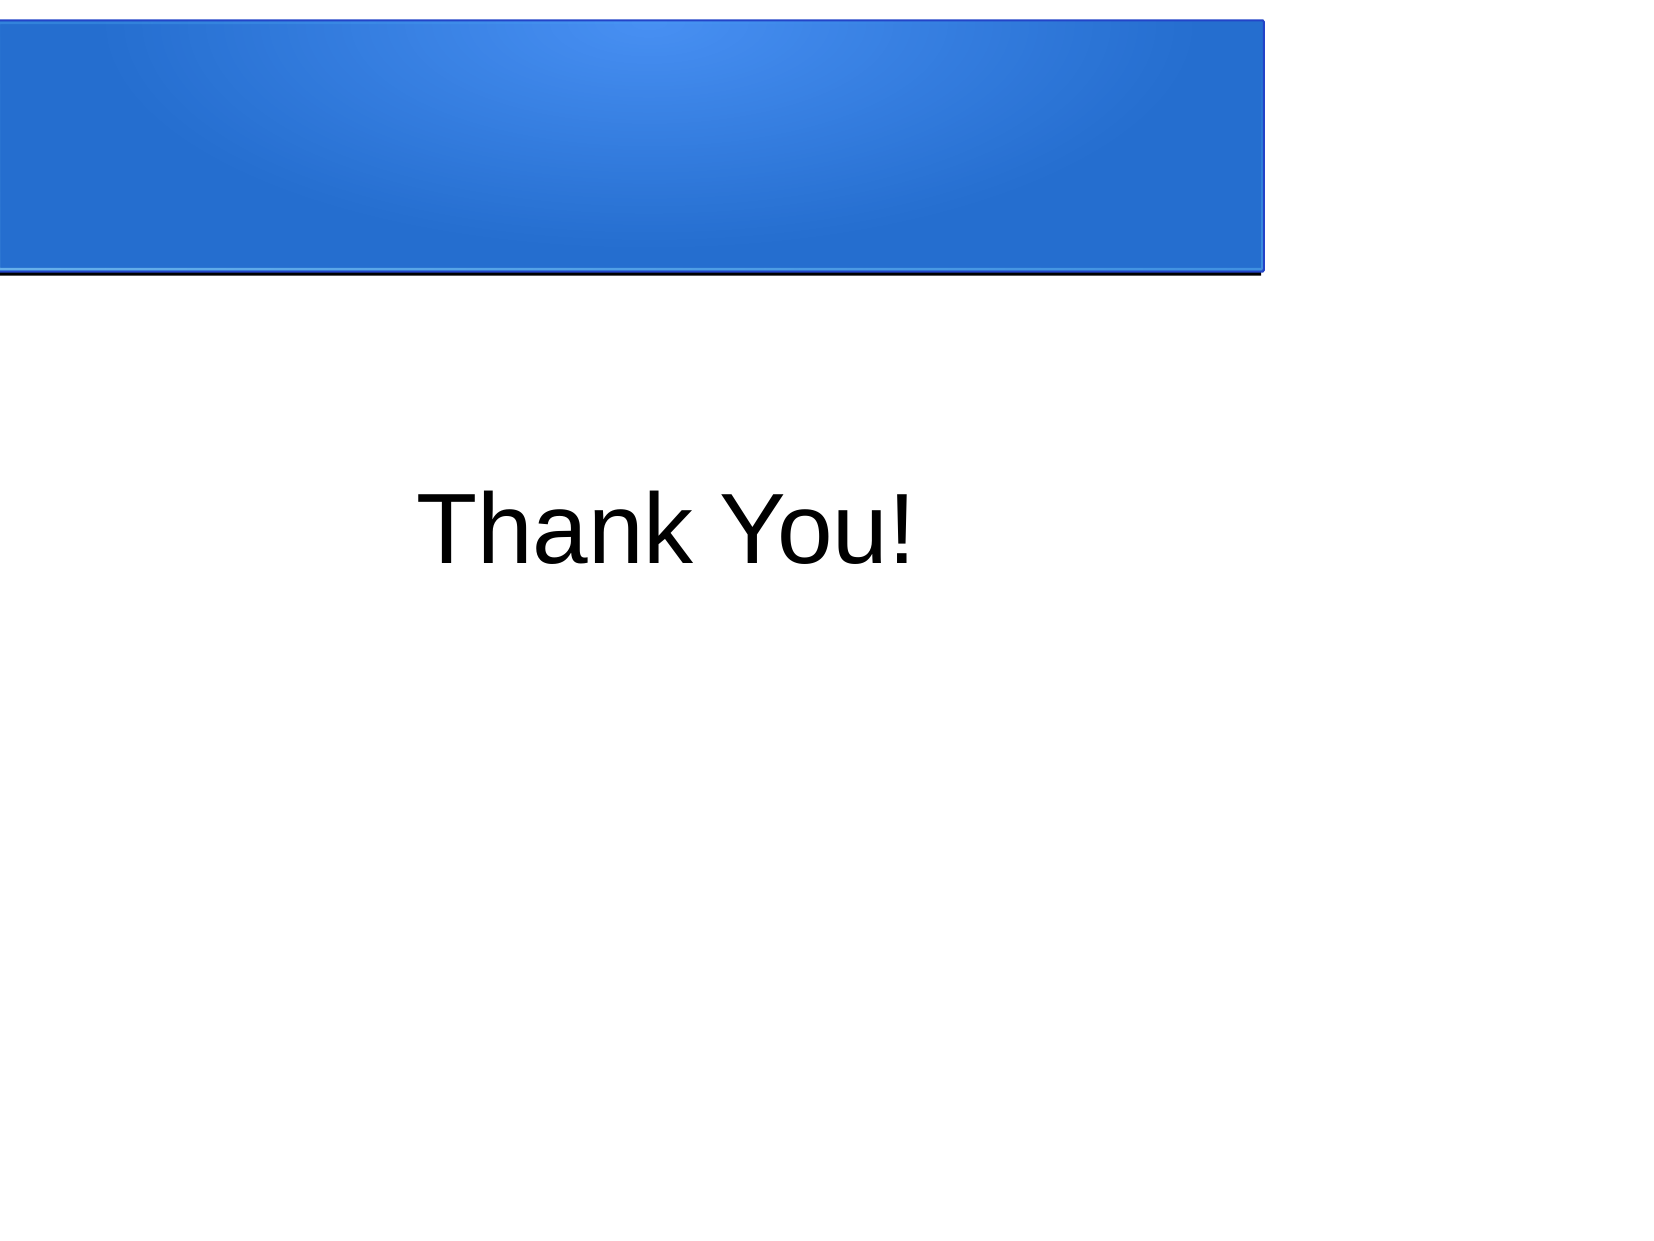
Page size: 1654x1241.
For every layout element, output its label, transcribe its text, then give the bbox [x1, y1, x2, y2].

subtitle Thank You! [82, 49, 1250, 1010]
